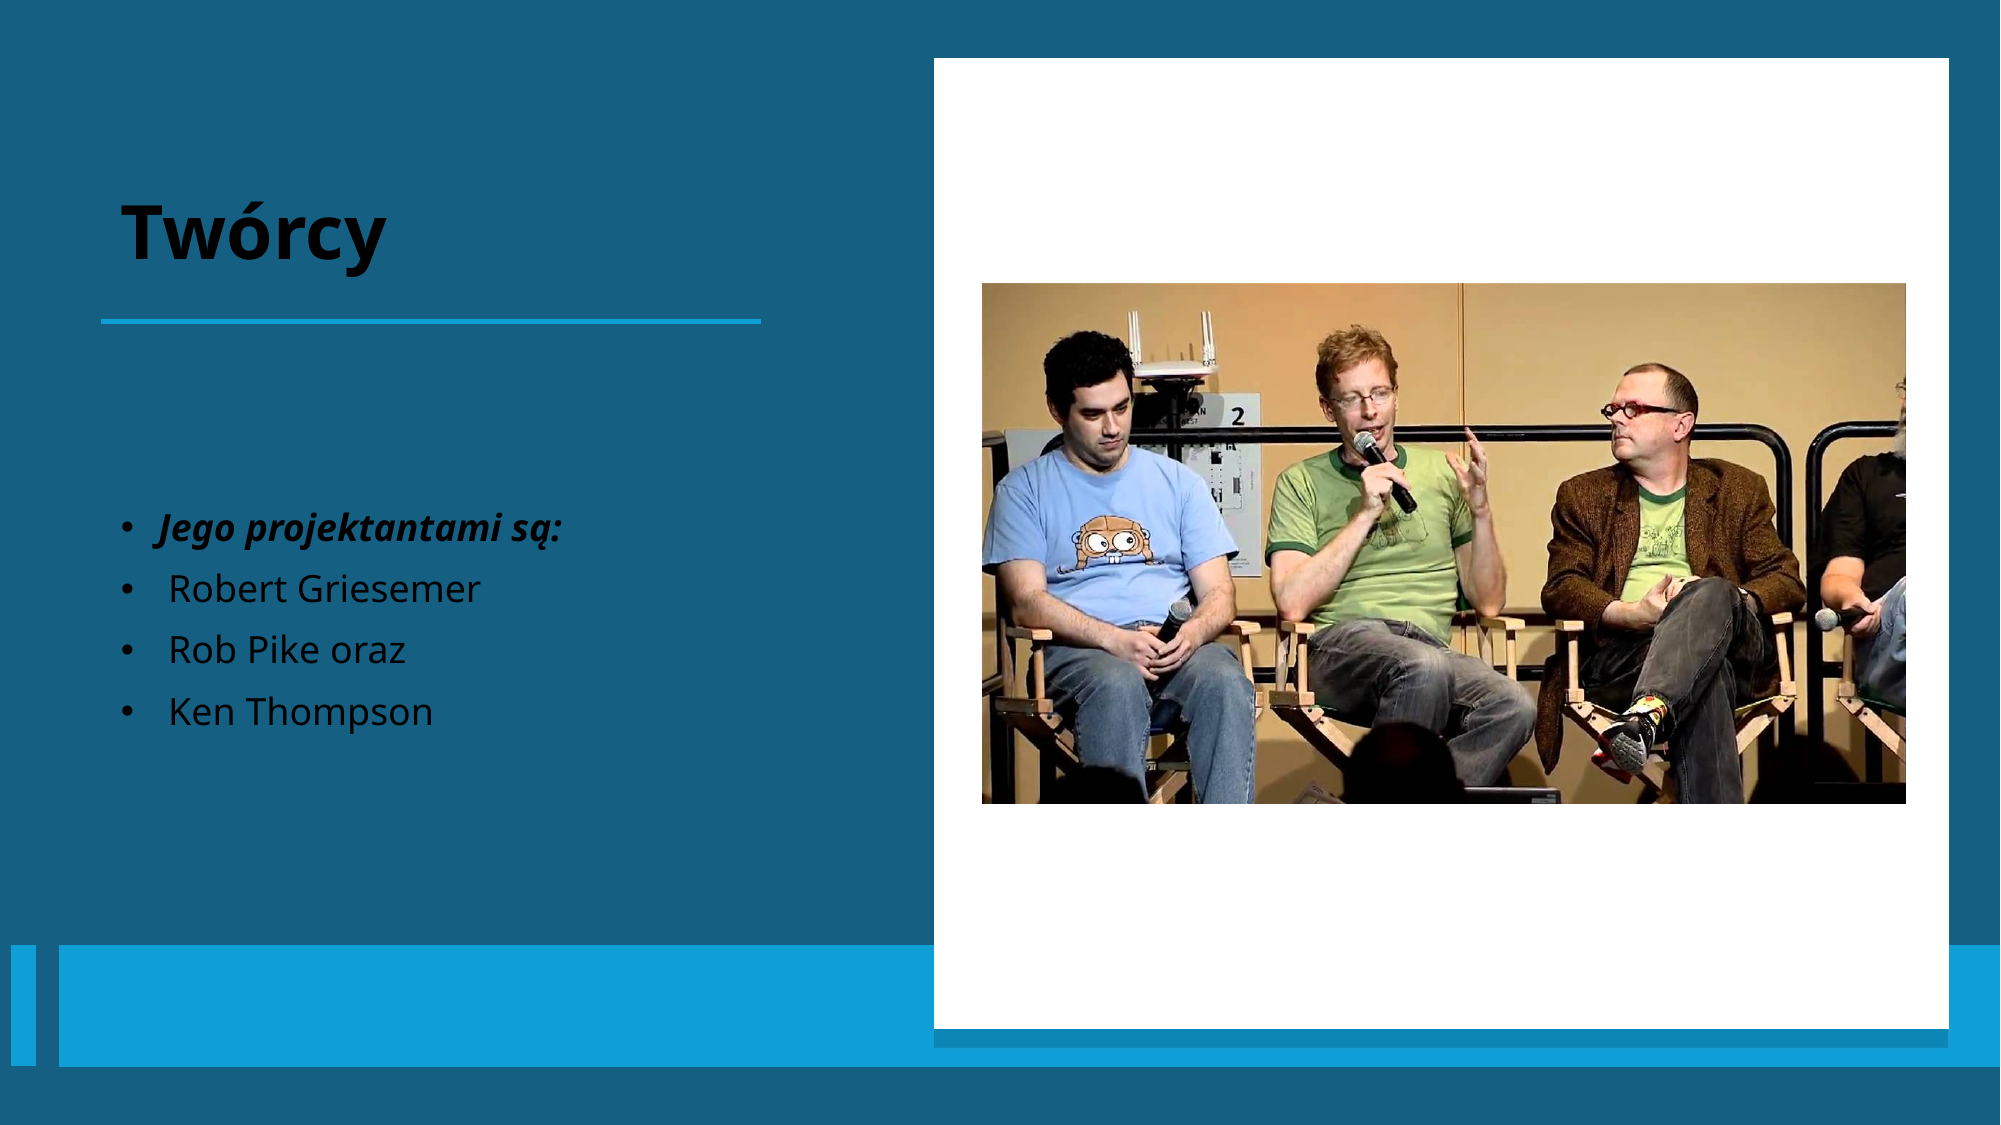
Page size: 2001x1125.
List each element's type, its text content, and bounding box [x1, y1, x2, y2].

text_box [0, 0, 2000, 1125]
picture [982, 283, 1906, 804]
list Jego projektantami są: Robert Griesemer Rob Pike oraz Ken Thompson [105, 333, 809, 910]
title Twórcy [105, 86, 809, 284]
